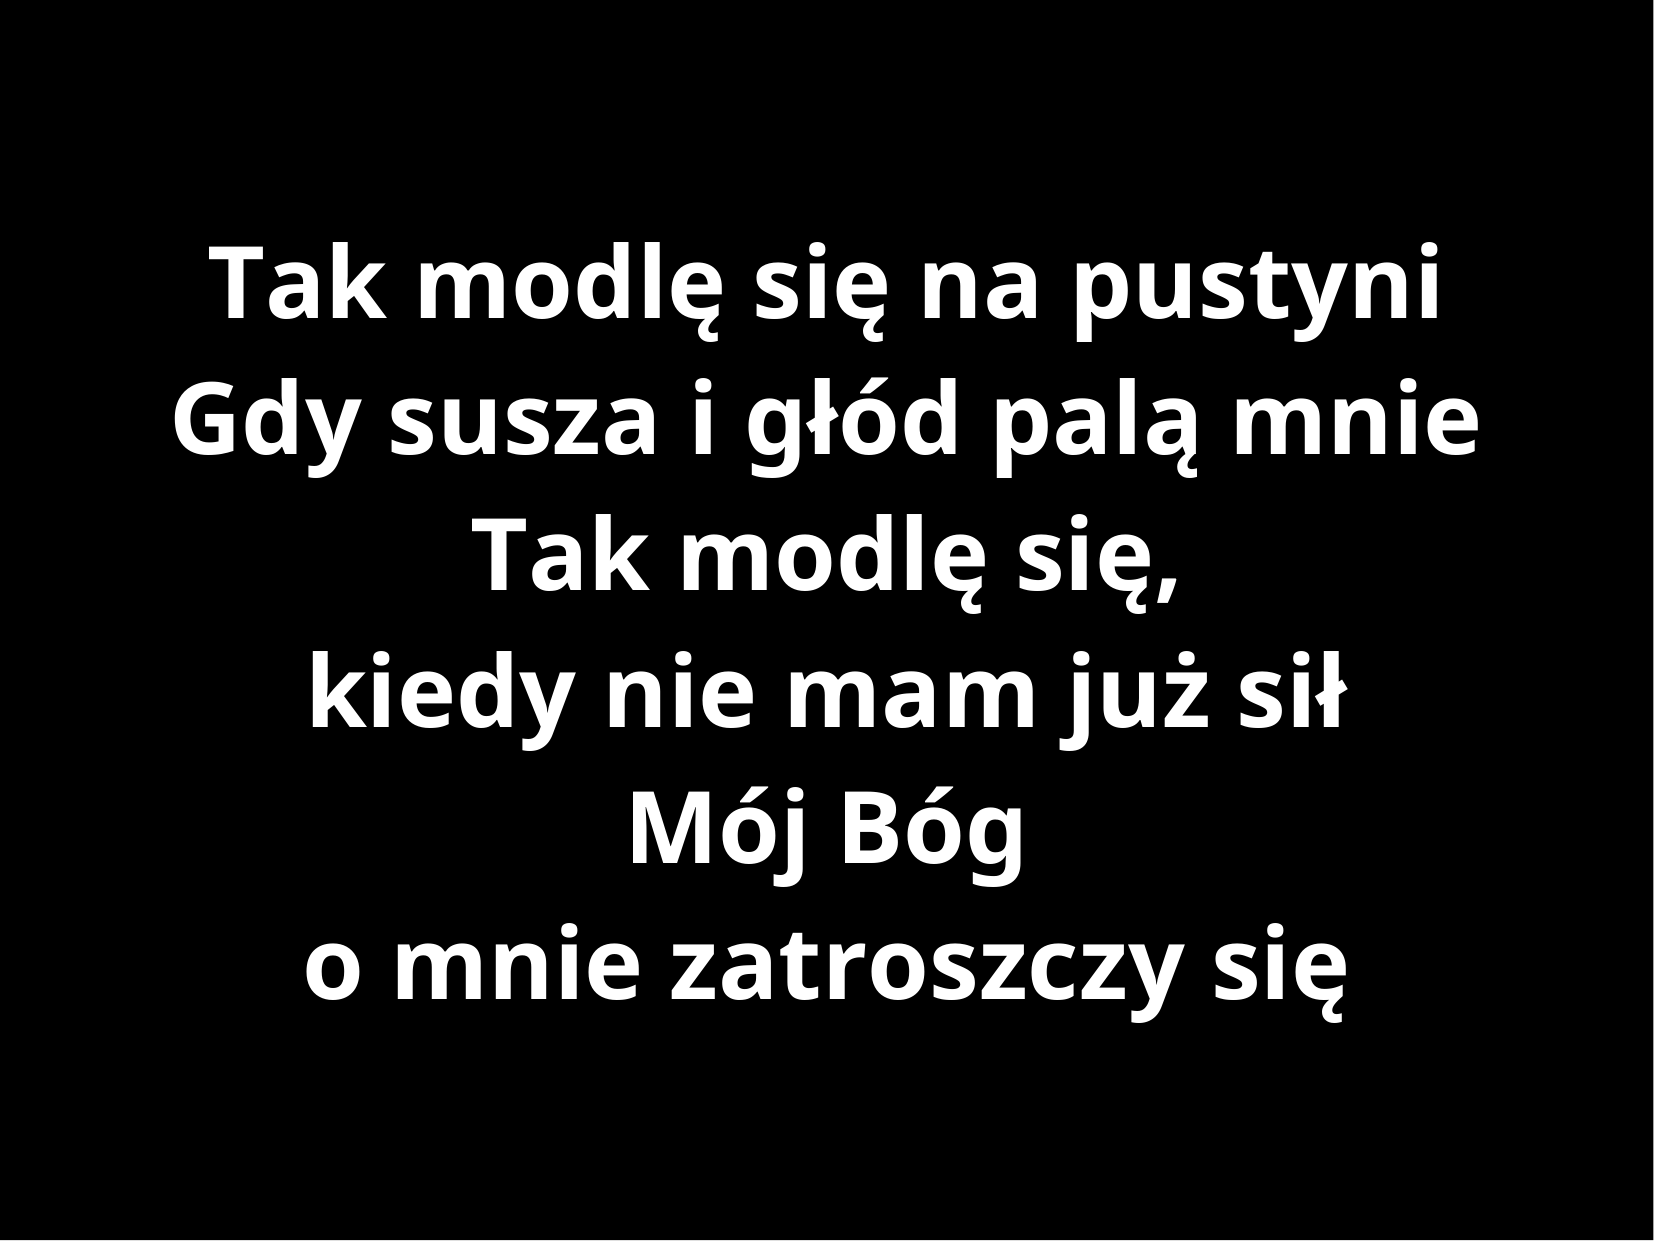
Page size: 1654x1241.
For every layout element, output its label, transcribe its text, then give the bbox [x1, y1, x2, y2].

title Tak modlę się na pustyni Gdy susza i głód palą mnie Tak modlę się, kiedy nie mam już sił Mój Bóg o mnie zatroszczy się [0, 0, 1654, 1241]
